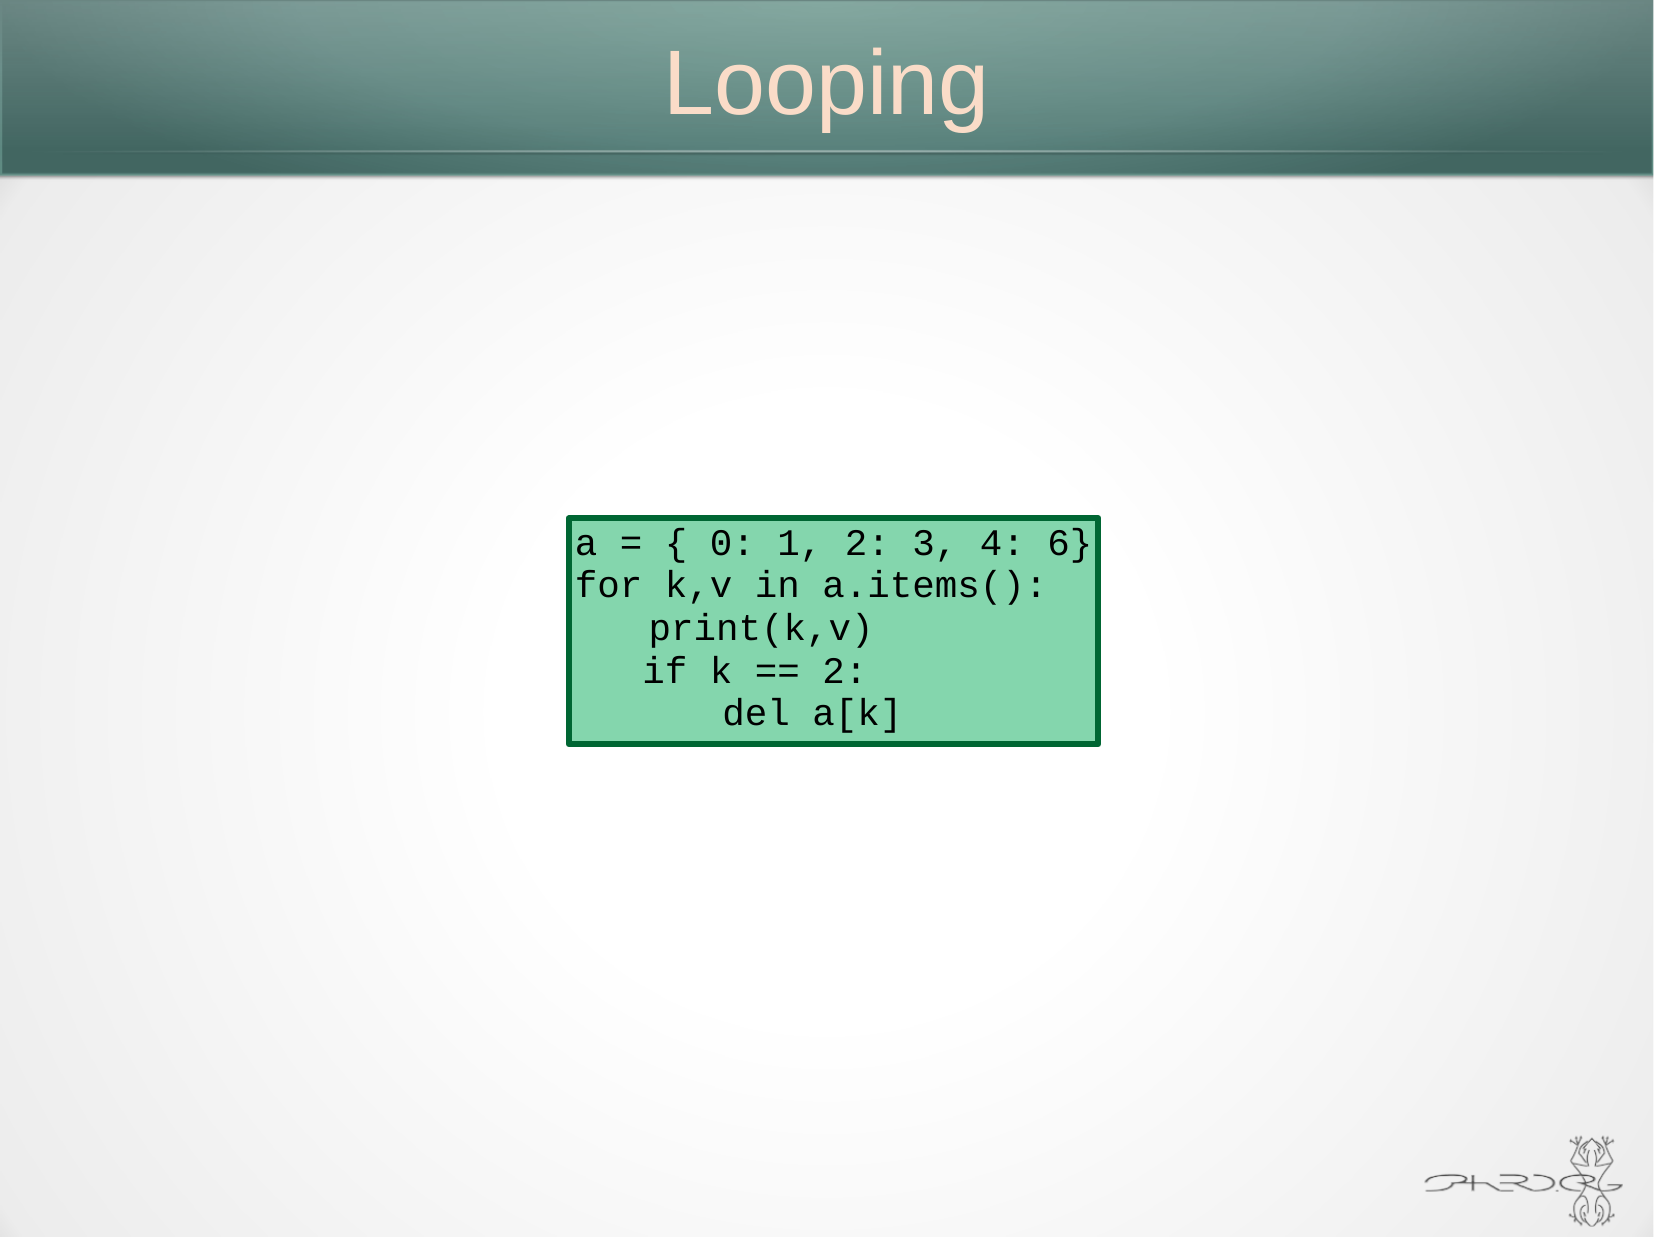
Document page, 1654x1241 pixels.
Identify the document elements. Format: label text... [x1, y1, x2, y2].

picture [0, 0, 1654, 1237]
title Looping [82, 11, 1571, 154]
text_box a = { 0: 1, 2: 3, 4: 6} for k,v in a.items(): print(k,v) if k == 2: del a[k] [568, 518, 1099, 745]
